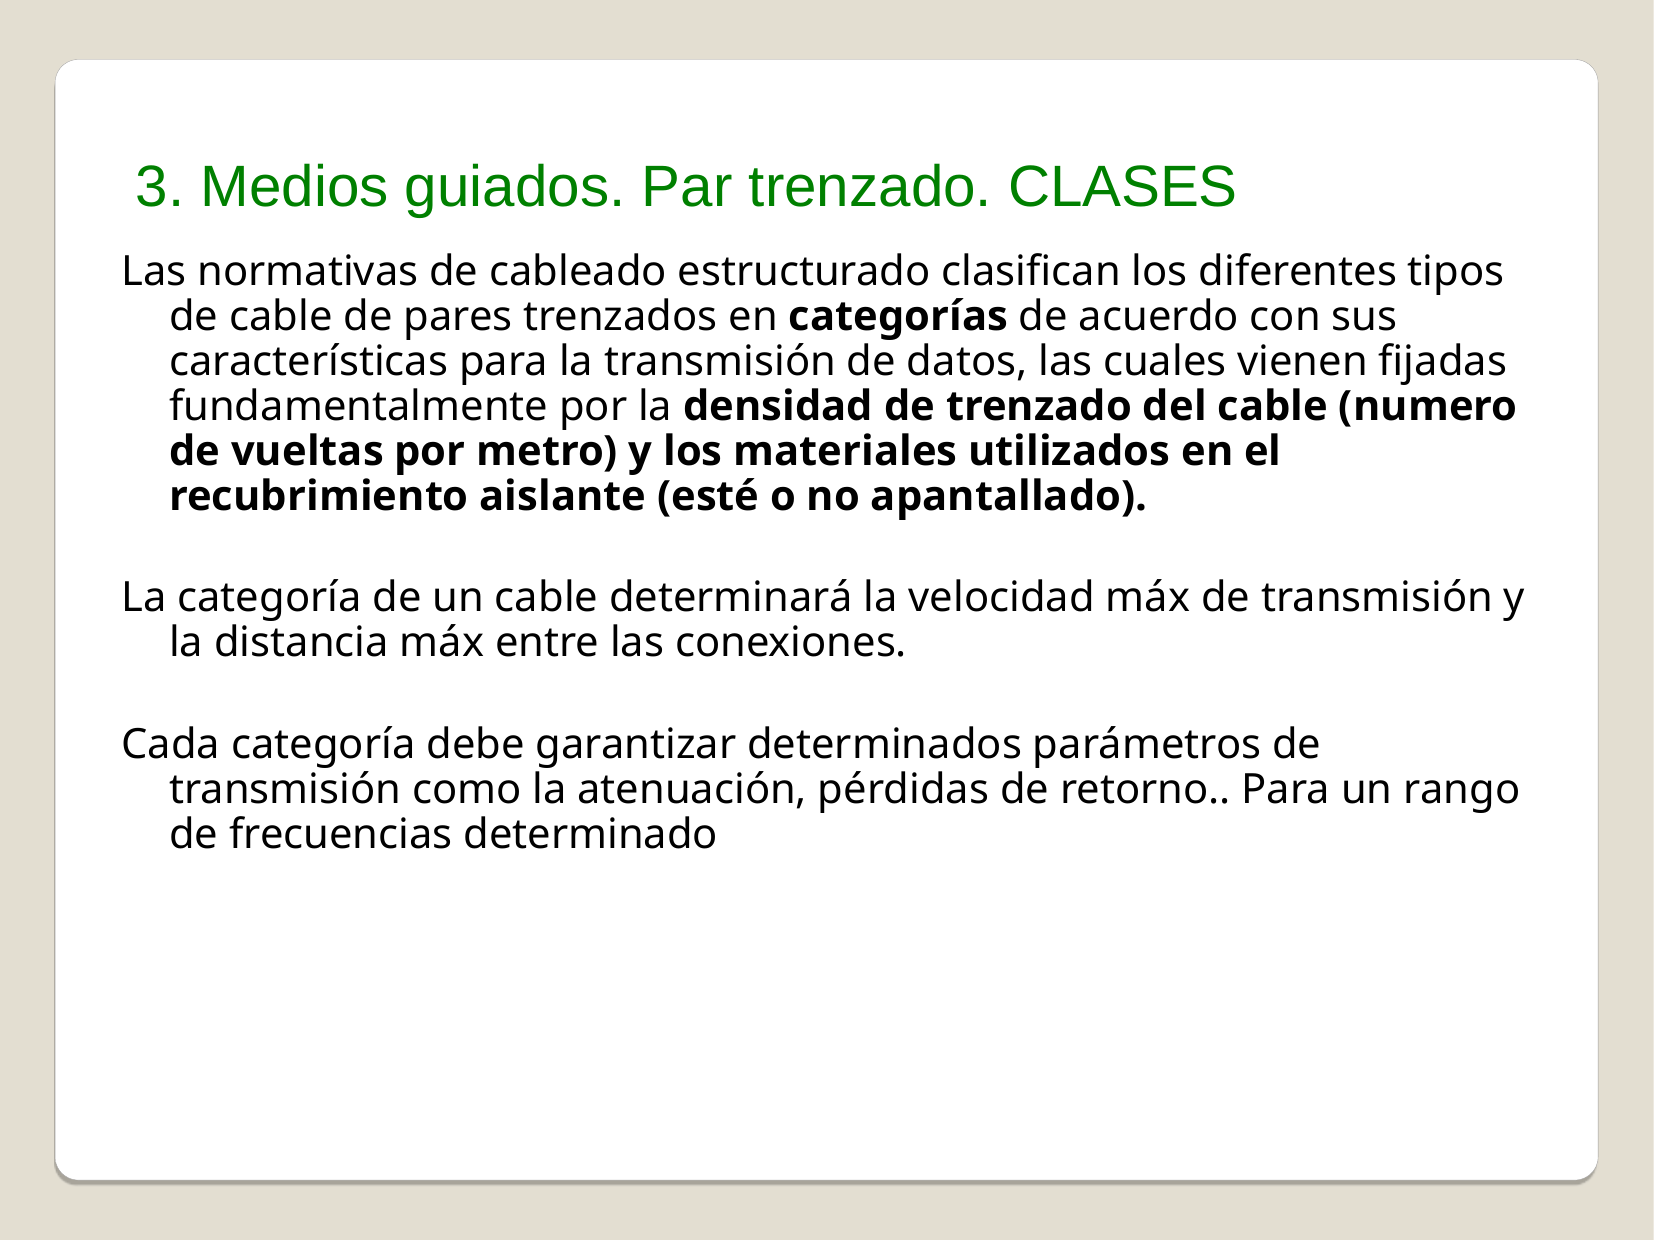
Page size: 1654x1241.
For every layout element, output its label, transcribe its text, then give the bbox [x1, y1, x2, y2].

text_box Las normativas de cableado estructurado clasifican los diferentes tipos de cable de pares trenzados en categorías de acuerdo con sus características para la transmisión de datos, las cuales vienen fijadas fundamentalmente por la densidad de trenzado del cable (numero de vueltas por metro) y los materiales utilizados en el recubrimiento aislante (esté o no apantallado). La categoría de un cable determinará la velocidad máx de transmisión y la distancia máx entre las conexiones. Cada categoría debe garantizar determinados parámetros de transmisión como la atenuación, pérdidas de retorno.. Para un rango de frecuencias determinado [106, 242, 1559, 865]
text_box 3. Medios guiados. Par trenzado. CLASES [118, 147, 1418, 223]
